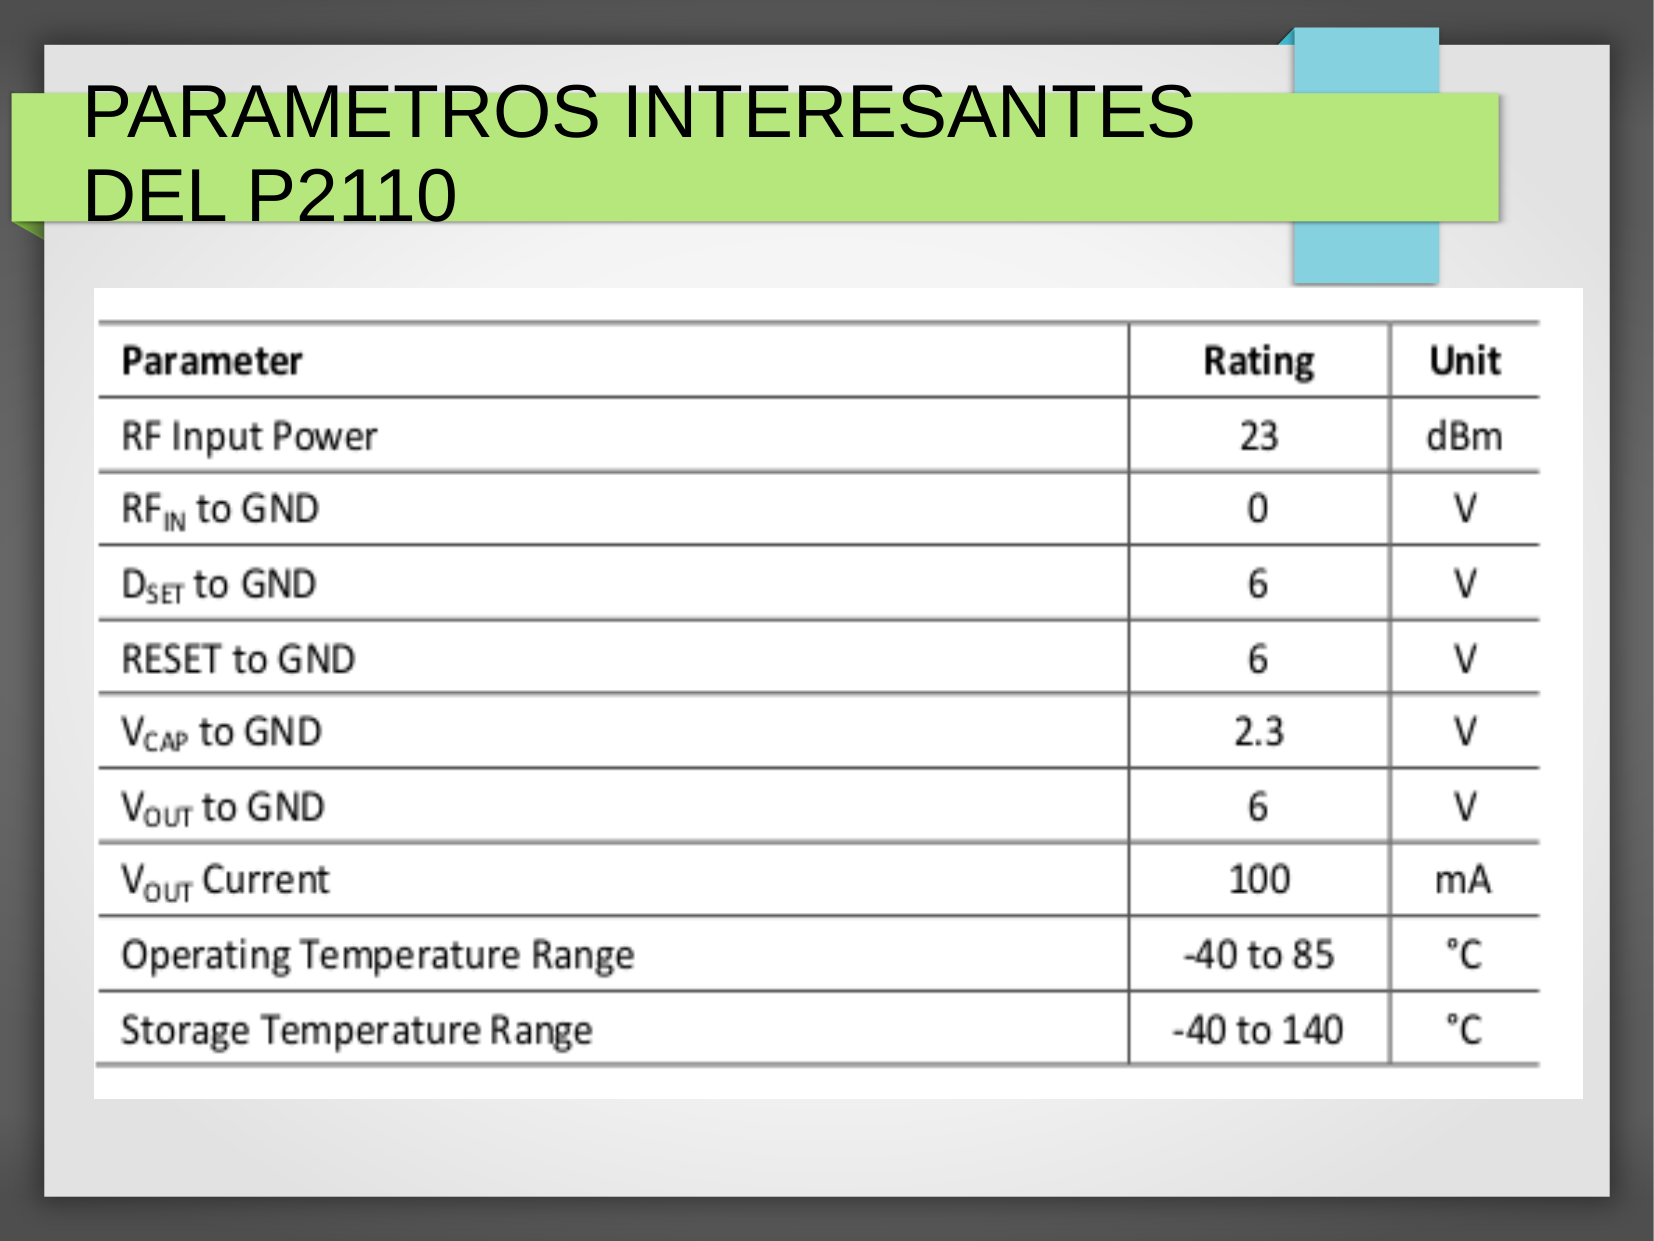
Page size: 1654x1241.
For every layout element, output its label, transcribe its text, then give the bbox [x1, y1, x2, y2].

picture [0, 0, 1654, 1241]
title PARAMETROS INTERESANTES DEL P2110 [82, 69, 1264, 238]
